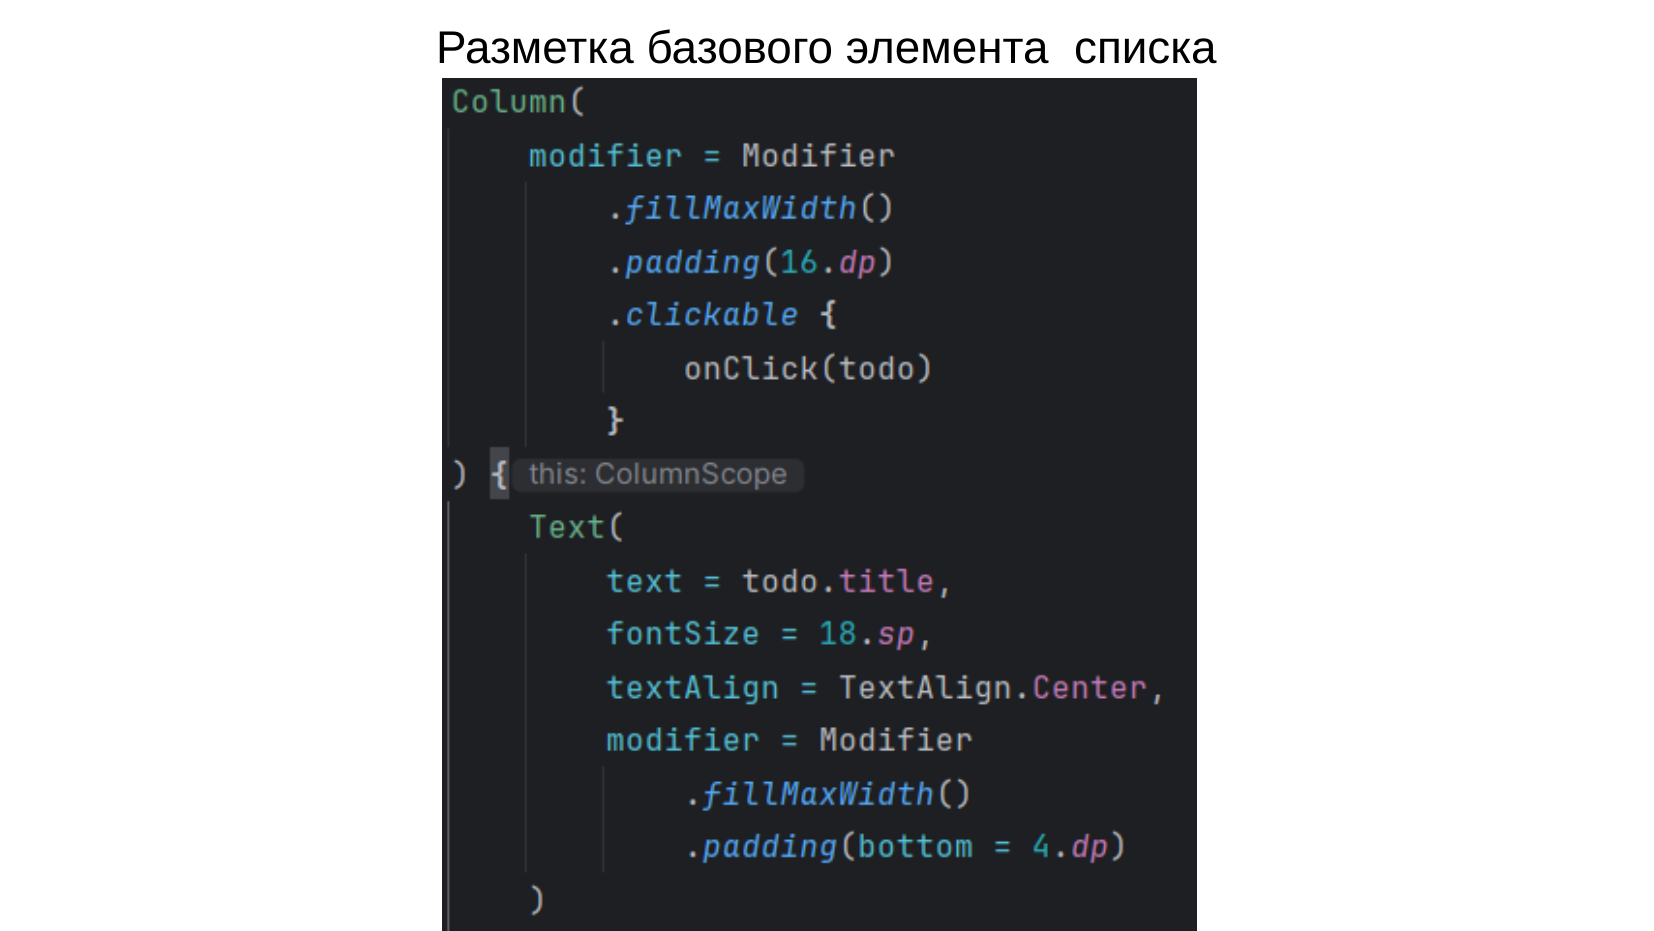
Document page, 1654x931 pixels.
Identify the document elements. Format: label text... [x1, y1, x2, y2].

picture [442, 78, 1197, 931]
title Разметка базового элемента списка [82, 0, 1571, 126]
